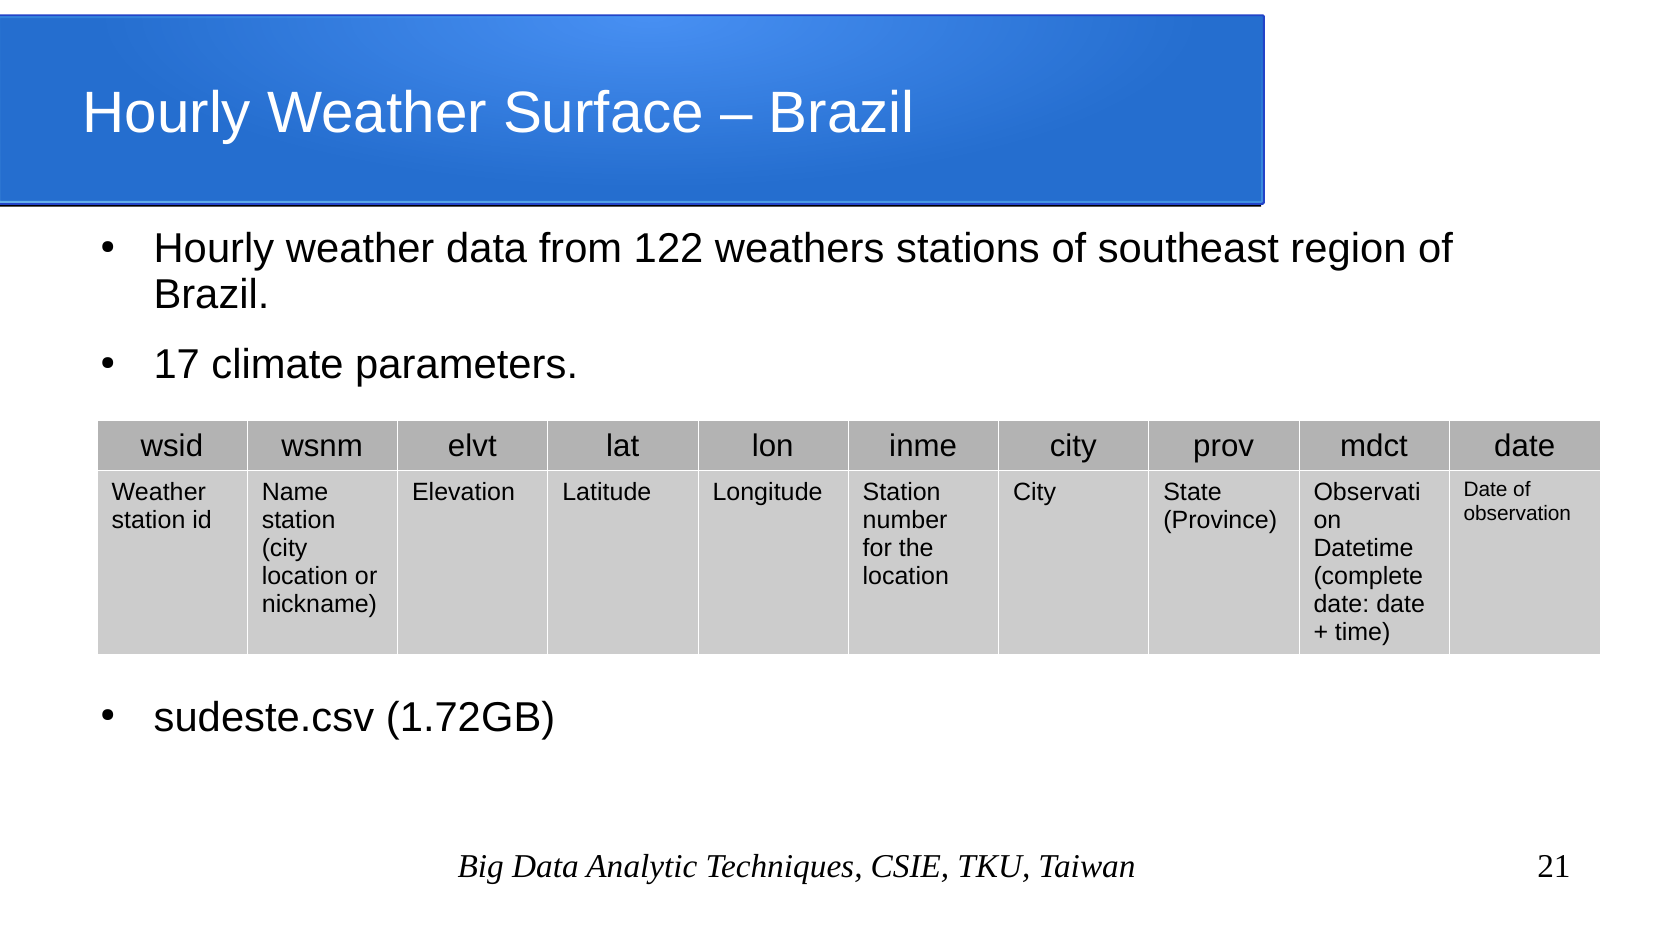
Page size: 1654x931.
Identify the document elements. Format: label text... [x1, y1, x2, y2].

table_cell Longitude [699, 471, 848, 654]
table_header lon [699, 421, 848, 470]
table_cell Elevation [398, 471, 547, 654]
table_header elvt [398, 421, 547, 470]
table_header city [999, 421, 1148, 470]
table_cell Latitude [548, 471, 698, 654]
title Hourly Weather Surface – Brazil [82, 35, 1235, 189]
table_cell Weather station id [98, 471, 247, 654]
table_header lat [548, 421, 698, 470]
table_cell City [999, 471, 1148, 654]
table_cell Date of observation [1450, 471, 1600, 654]
table_cell Observation Datetime (complete date: date + time) [1300, 471, 1449, 654]
table_header wsnm [248, 421, 397, 470]
table_cell Name station (city location or nickname) [248, 471, 397, 654]
list Hourly weather data from 122 weathers stations of southeast region of Brazil. 17 climate parameters. sudeste.csv (1.72GB) [82, 224, 1571, 764]
table_cell Station number for the location [849, 471, 998, 654]
table_header inme [849, 421, 998, 470]
table_header prov [1149, 421, 1299, 470]
table_header wsid [98, 421, 247, 470]
table_cell State (Province) [1149, 471, 1299, 654]
table_header date [1450, 421, 1600, 470]
table_header mdct [1300, 421, 1449, 470]
